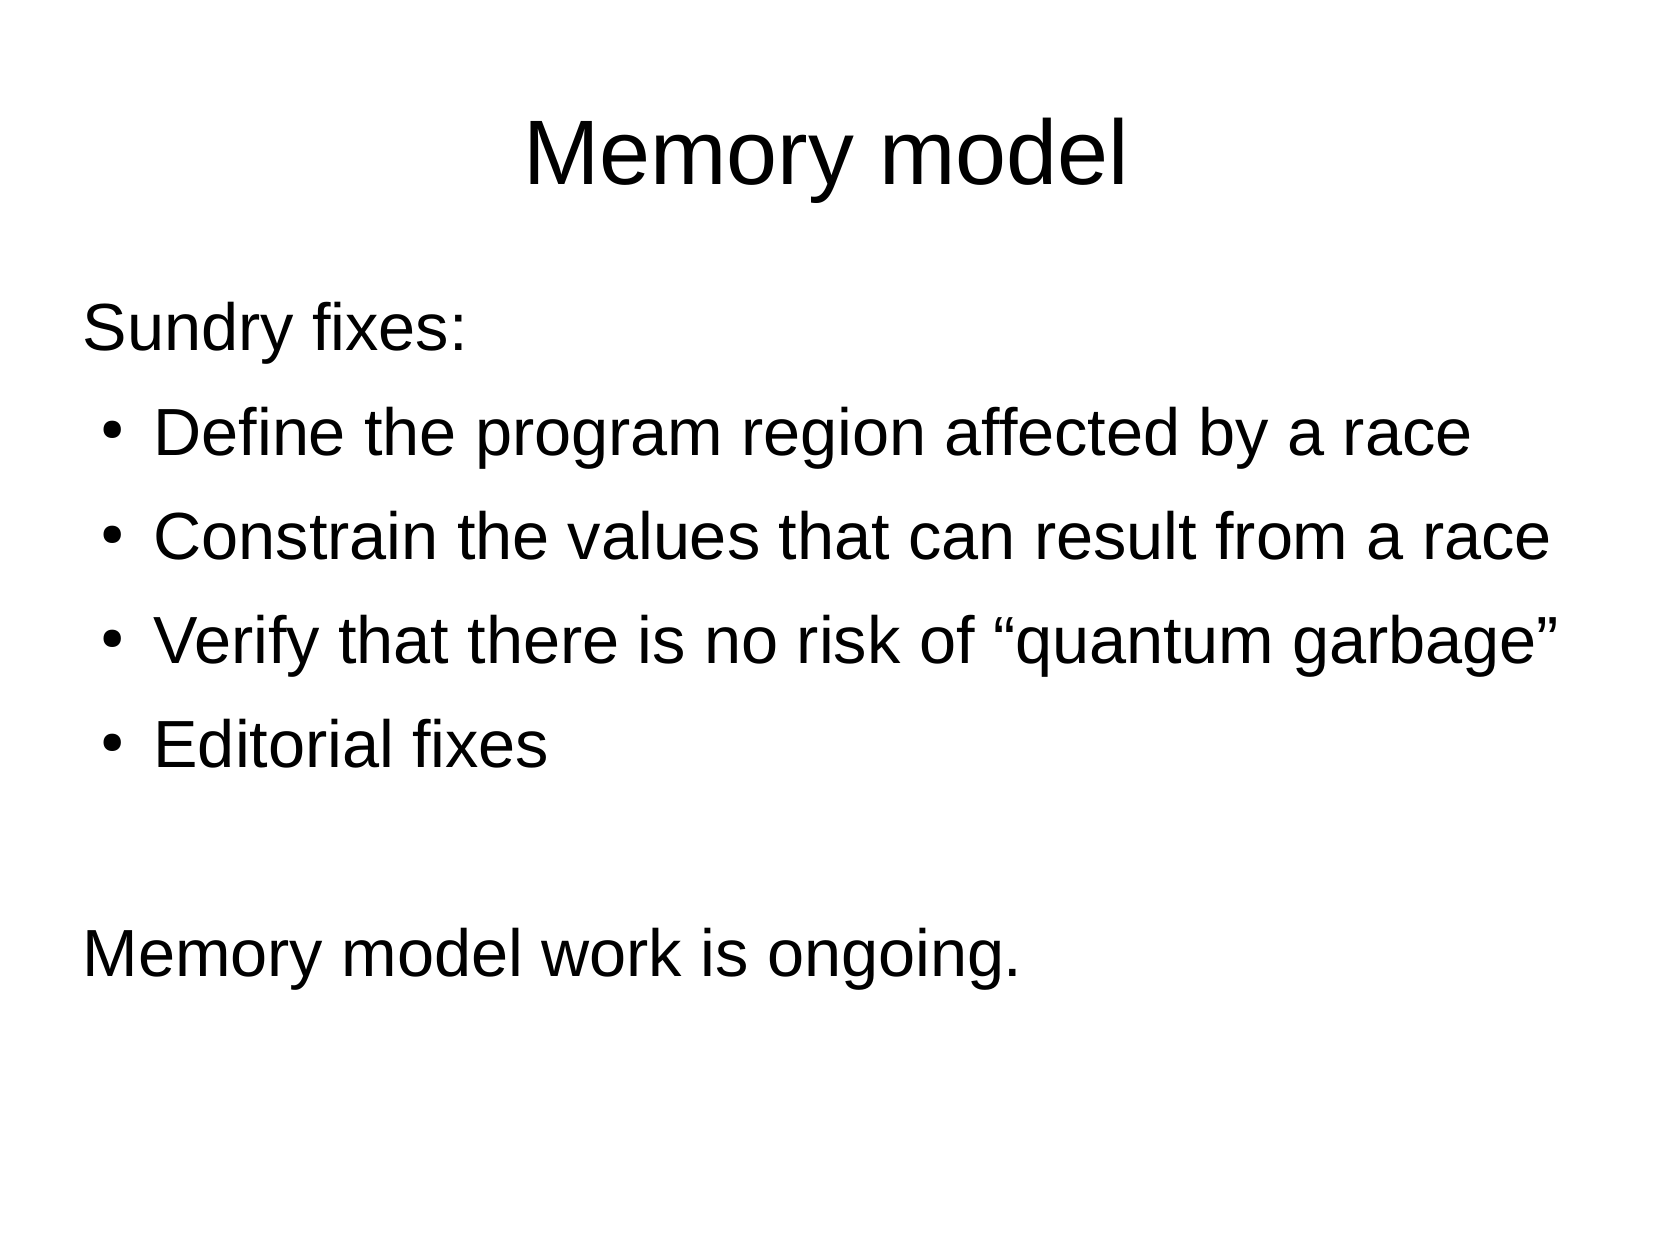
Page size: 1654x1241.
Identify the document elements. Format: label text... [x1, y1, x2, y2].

list Sundry fixes: Define the program region affected by a race Constrain the values that can result from a race Verify that there is no risk of “quantum garbage” Editorial fixes Memory model work is ongoing. [82, 290, 1571, 1093]
title Memory model [82, 49, 1571, 257]
